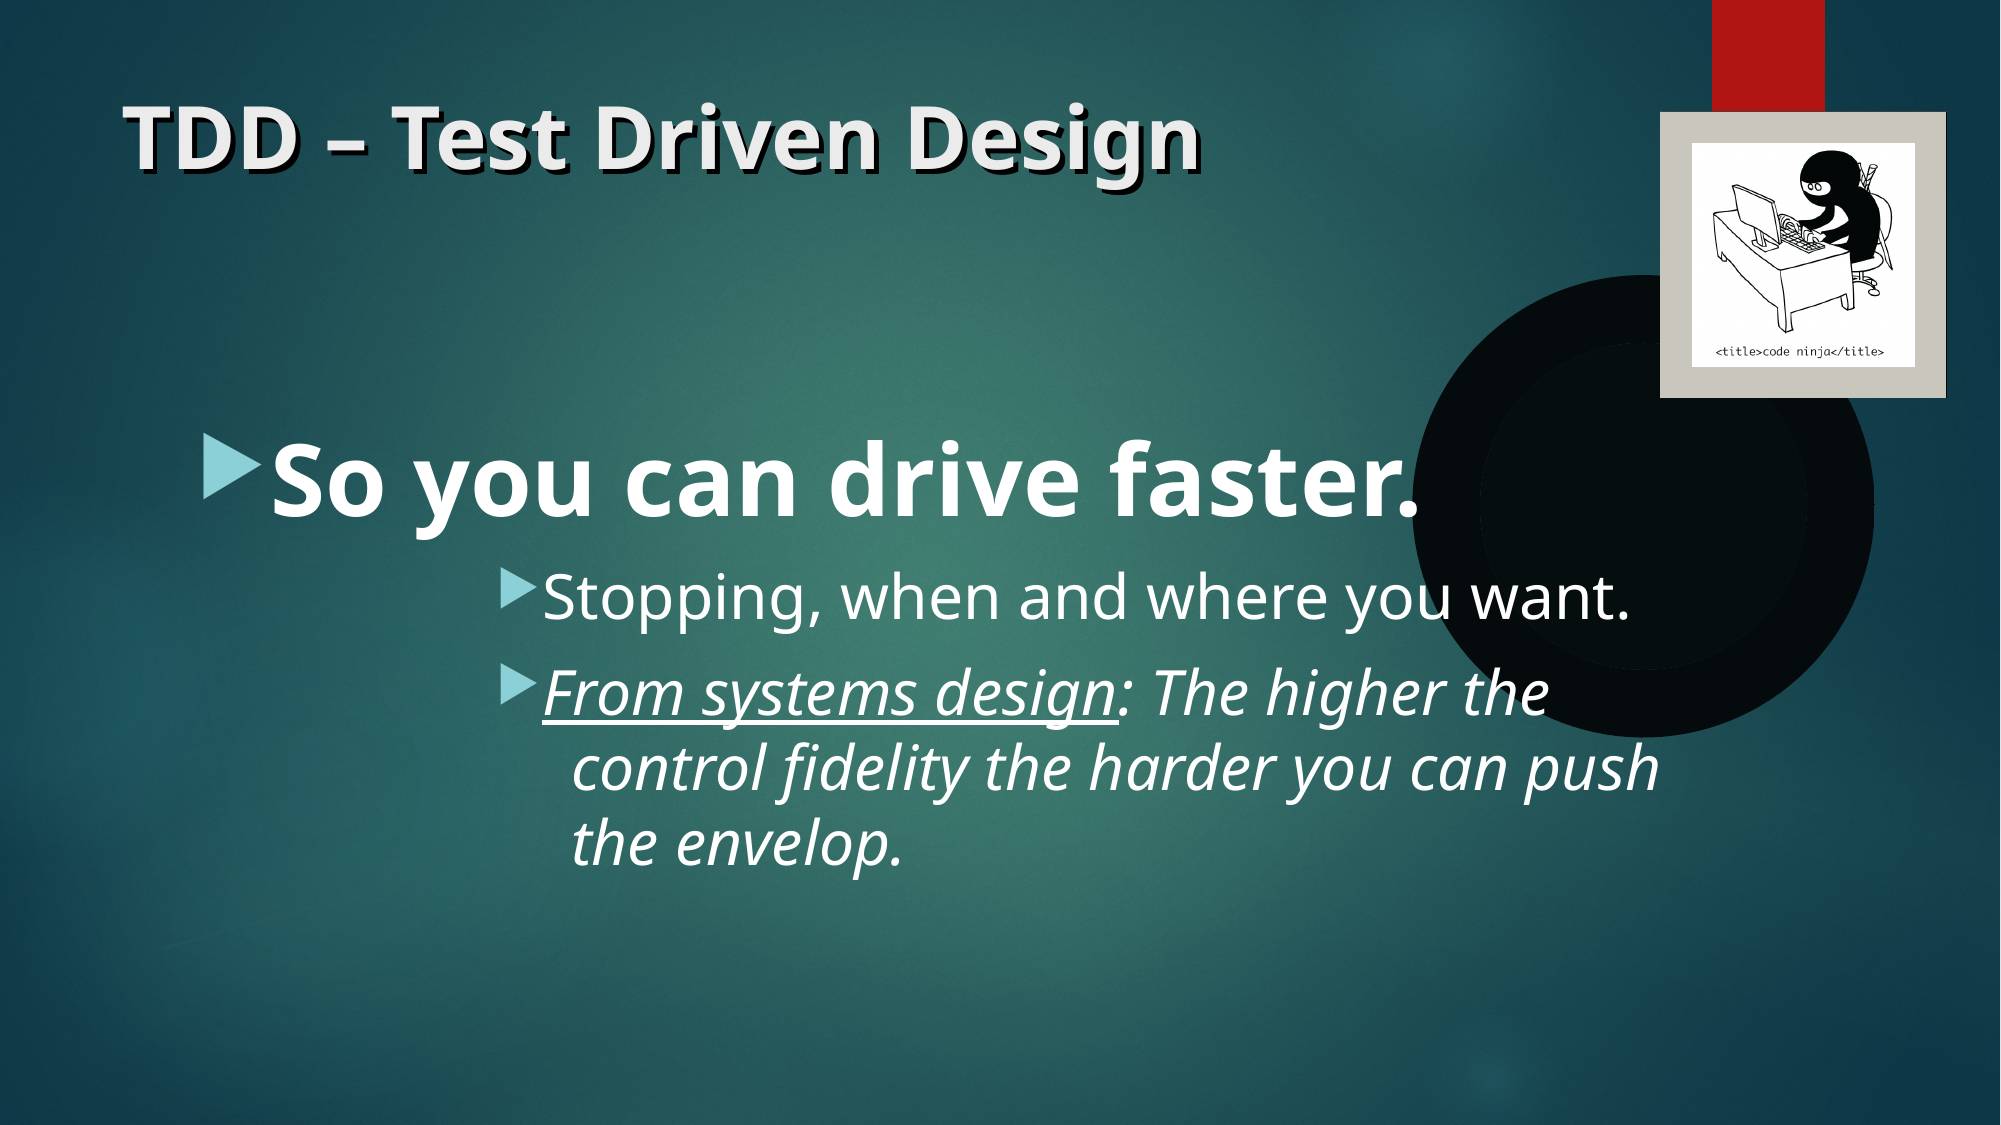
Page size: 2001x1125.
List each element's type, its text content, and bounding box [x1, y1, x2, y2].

picture [0, 0, 2001, 1125]
title TDD – Test Driven Design [106, 74, 1649, 305]
picture [1691, 143, 1916, 367]
list So you can drive faster. Stopping, when and where you want. From systems design: The higher the control fidelity the harder you can push the envelop. [181, 408, 1701, 1026]
